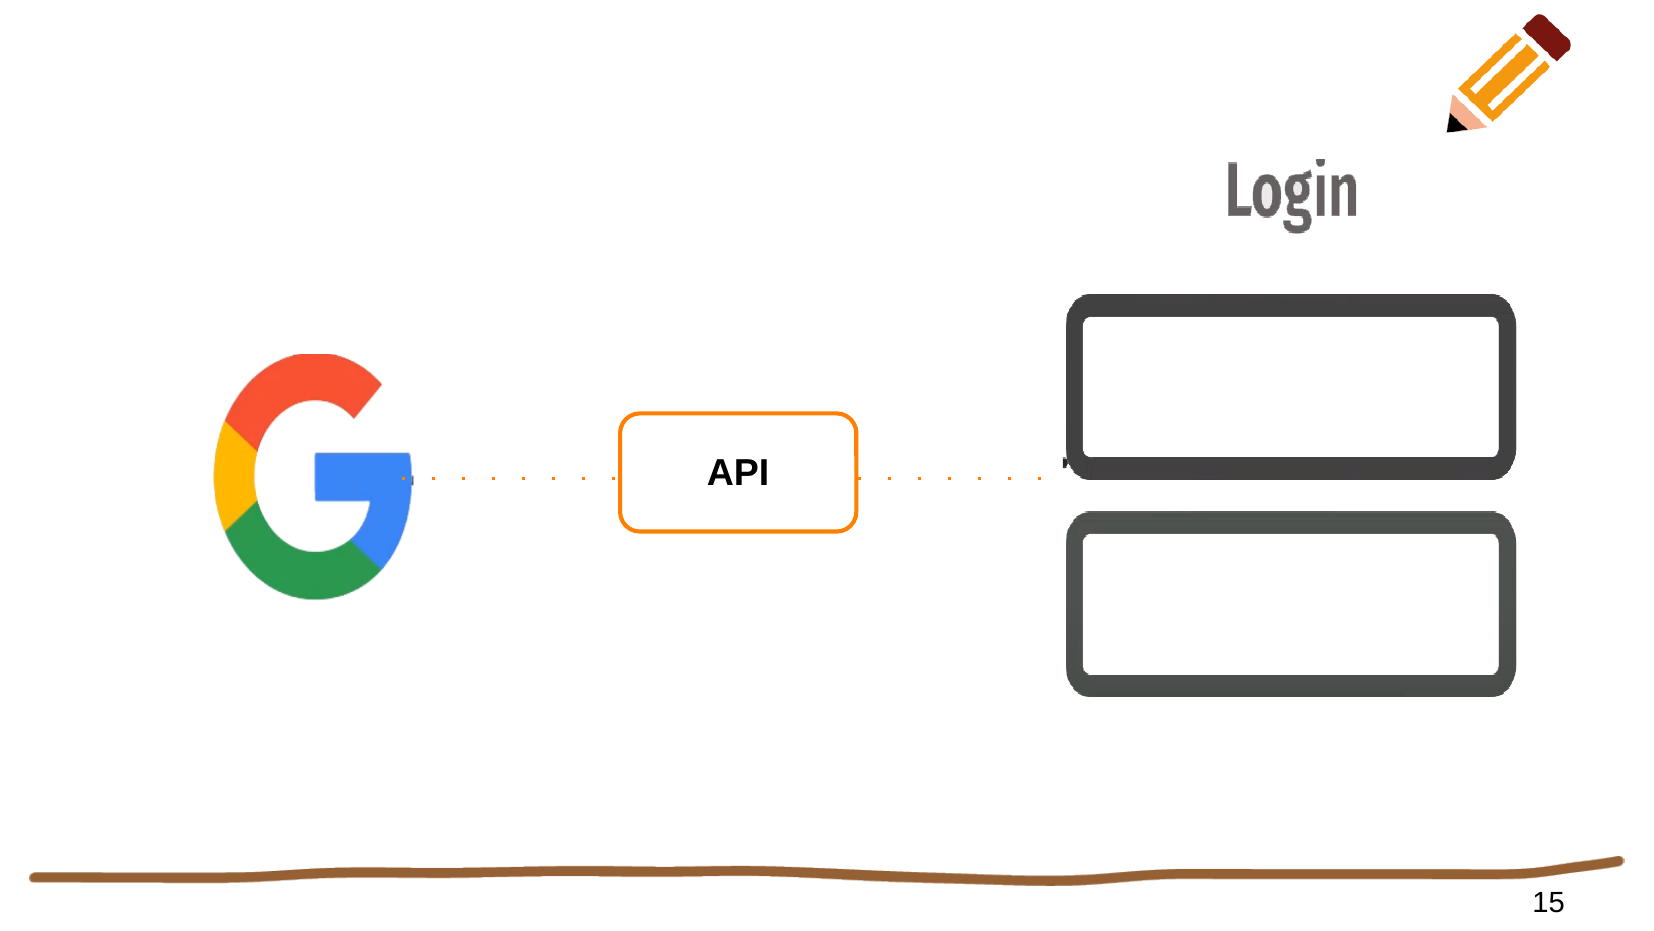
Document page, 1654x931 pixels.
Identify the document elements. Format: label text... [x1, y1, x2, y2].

text_box API [620, 413, 857, 532]
picture [1446, 14, 1571, 133]
picture [212, 354, 414, 621]
picture [29, 856, 1625, 886]
picture [1062, 159, 1589, 751]
